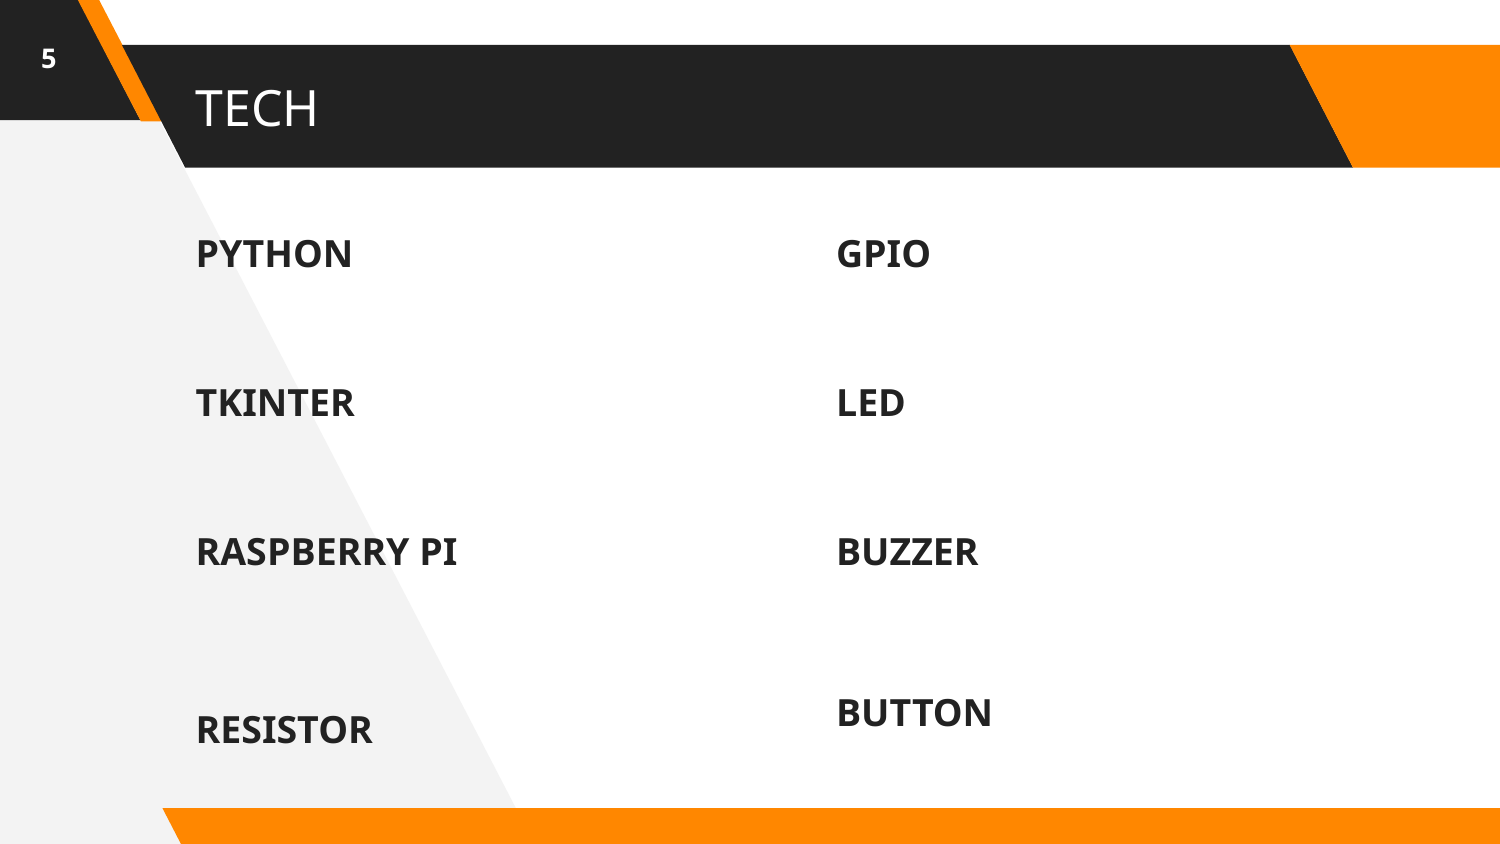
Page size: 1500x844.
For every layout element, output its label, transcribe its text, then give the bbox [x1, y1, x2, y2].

list GPIO LED BUZZER BUTTON [821, 215, 1426, 796]
list PYTHON TKINTER RASPBERRY PI RESISTOR [180, 215, 785, 804]
title TECH [180, 44, 1424, 168]
slide_number <number> [0, 0, 98, 121]
